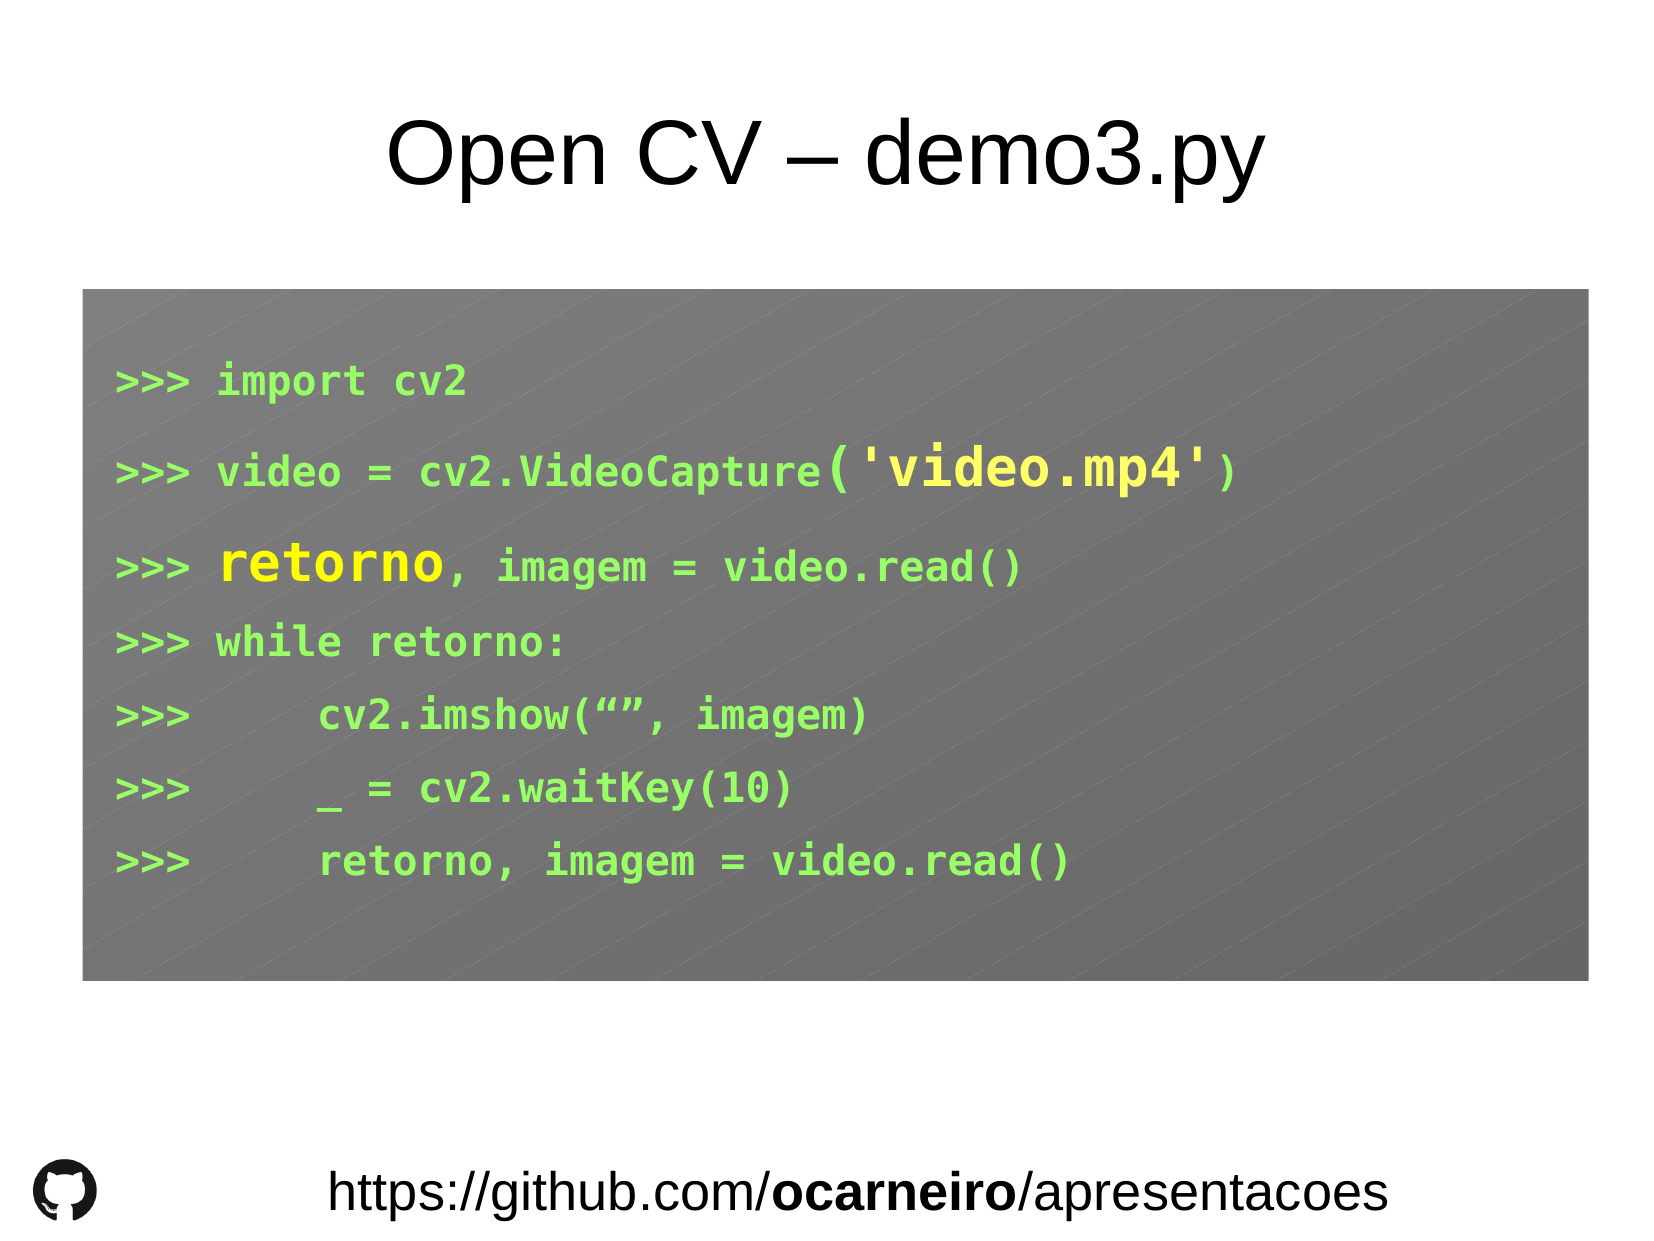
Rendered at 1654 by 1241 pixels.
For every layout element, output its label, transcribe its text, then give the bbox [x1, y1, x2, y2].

text_box [82, 289, 1589, 981]
title Open CV – demo3.py [82, 49, 1571, 257]
picture [29, 1157, 99, 1223]
text_box >>> import cv2 >>> video = cv2.VideoCapture('video.mp4') >>> retorno, imagem = video.read() >>> while retorno: >>> cv2.imshow(“”, imagem) >>> _ = cv2.waitKey(10) >>> retorno, imagem = video.read() [100, 324, 1554, 868]
text_box https://github.com/ocarneiro/apresentacoes [106, 1153, 1612, 1241]
